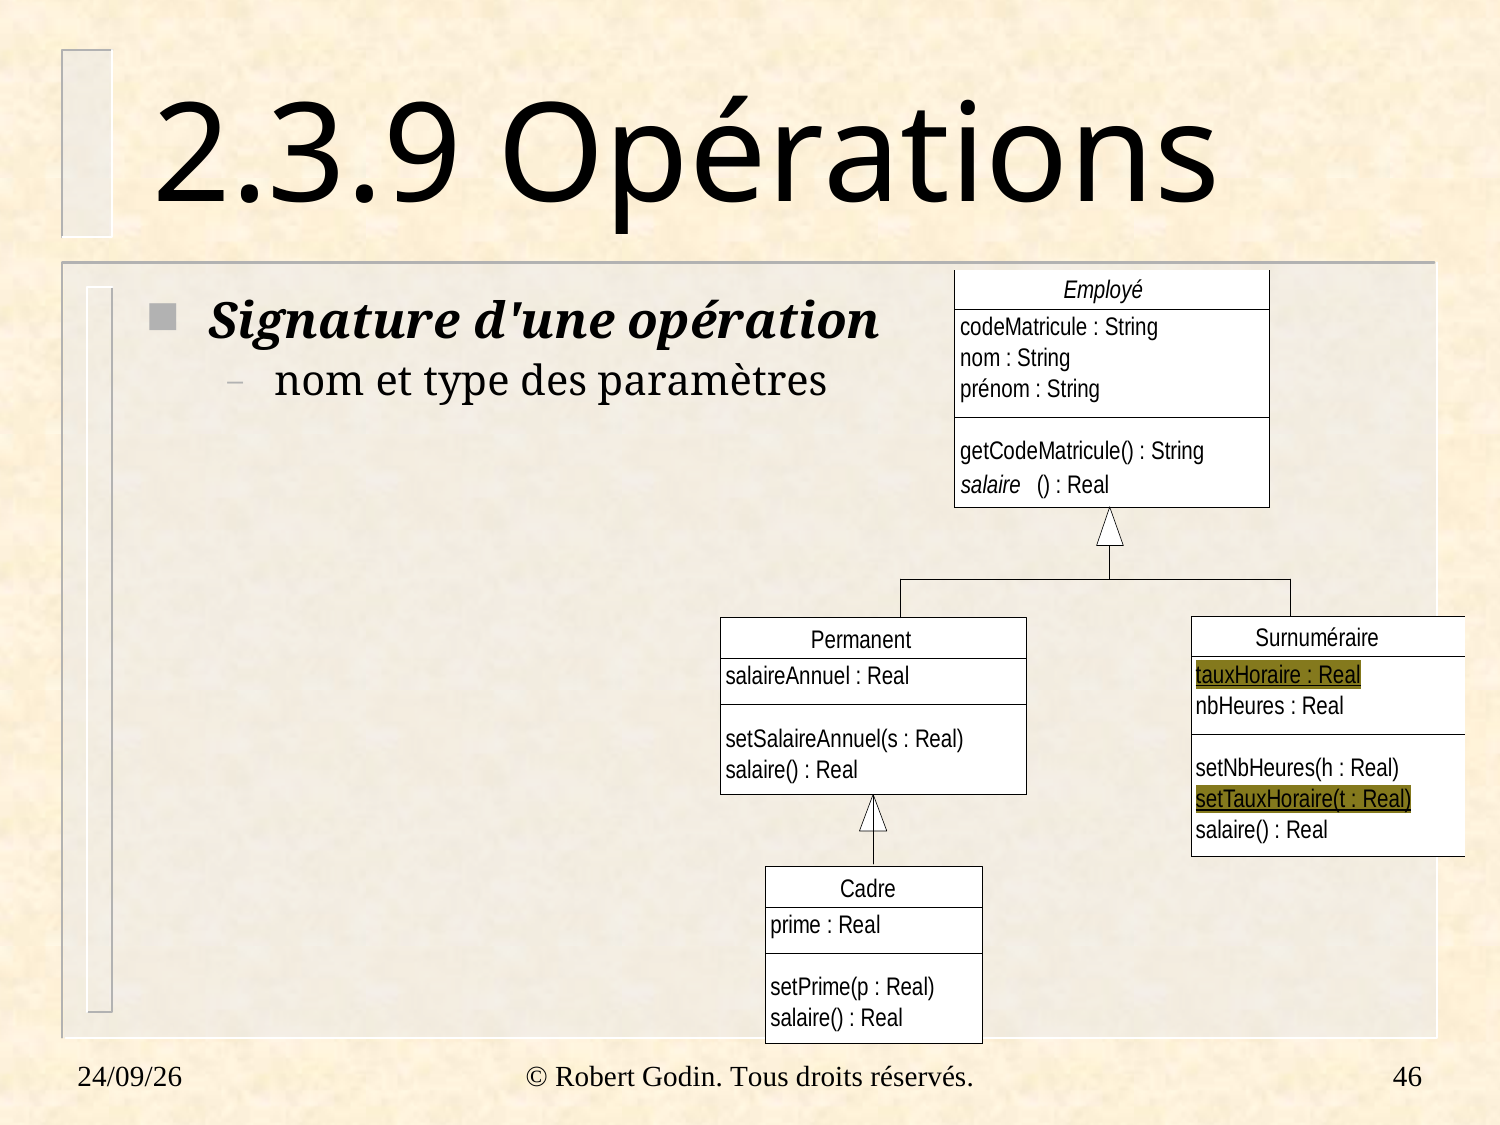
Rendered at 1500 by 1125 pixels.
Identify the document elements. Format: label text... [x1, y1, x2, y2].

text_box © Robert Godin. Tous droits réservés. [512, 1037, 988, 1113]
list Signature d'une opération nom et type des paramètres [137, 287, 720, 963]
chart [720, 270, 1467, 1045]
picture [0, 0, 1500, 1125]
text_box 31/05/21 [62, 1037, 376, 1113]
text_box <number> [1125, 1045, 1438, 1113]
title 2.3.9 Opérations [137, 56, 1413, 238]
